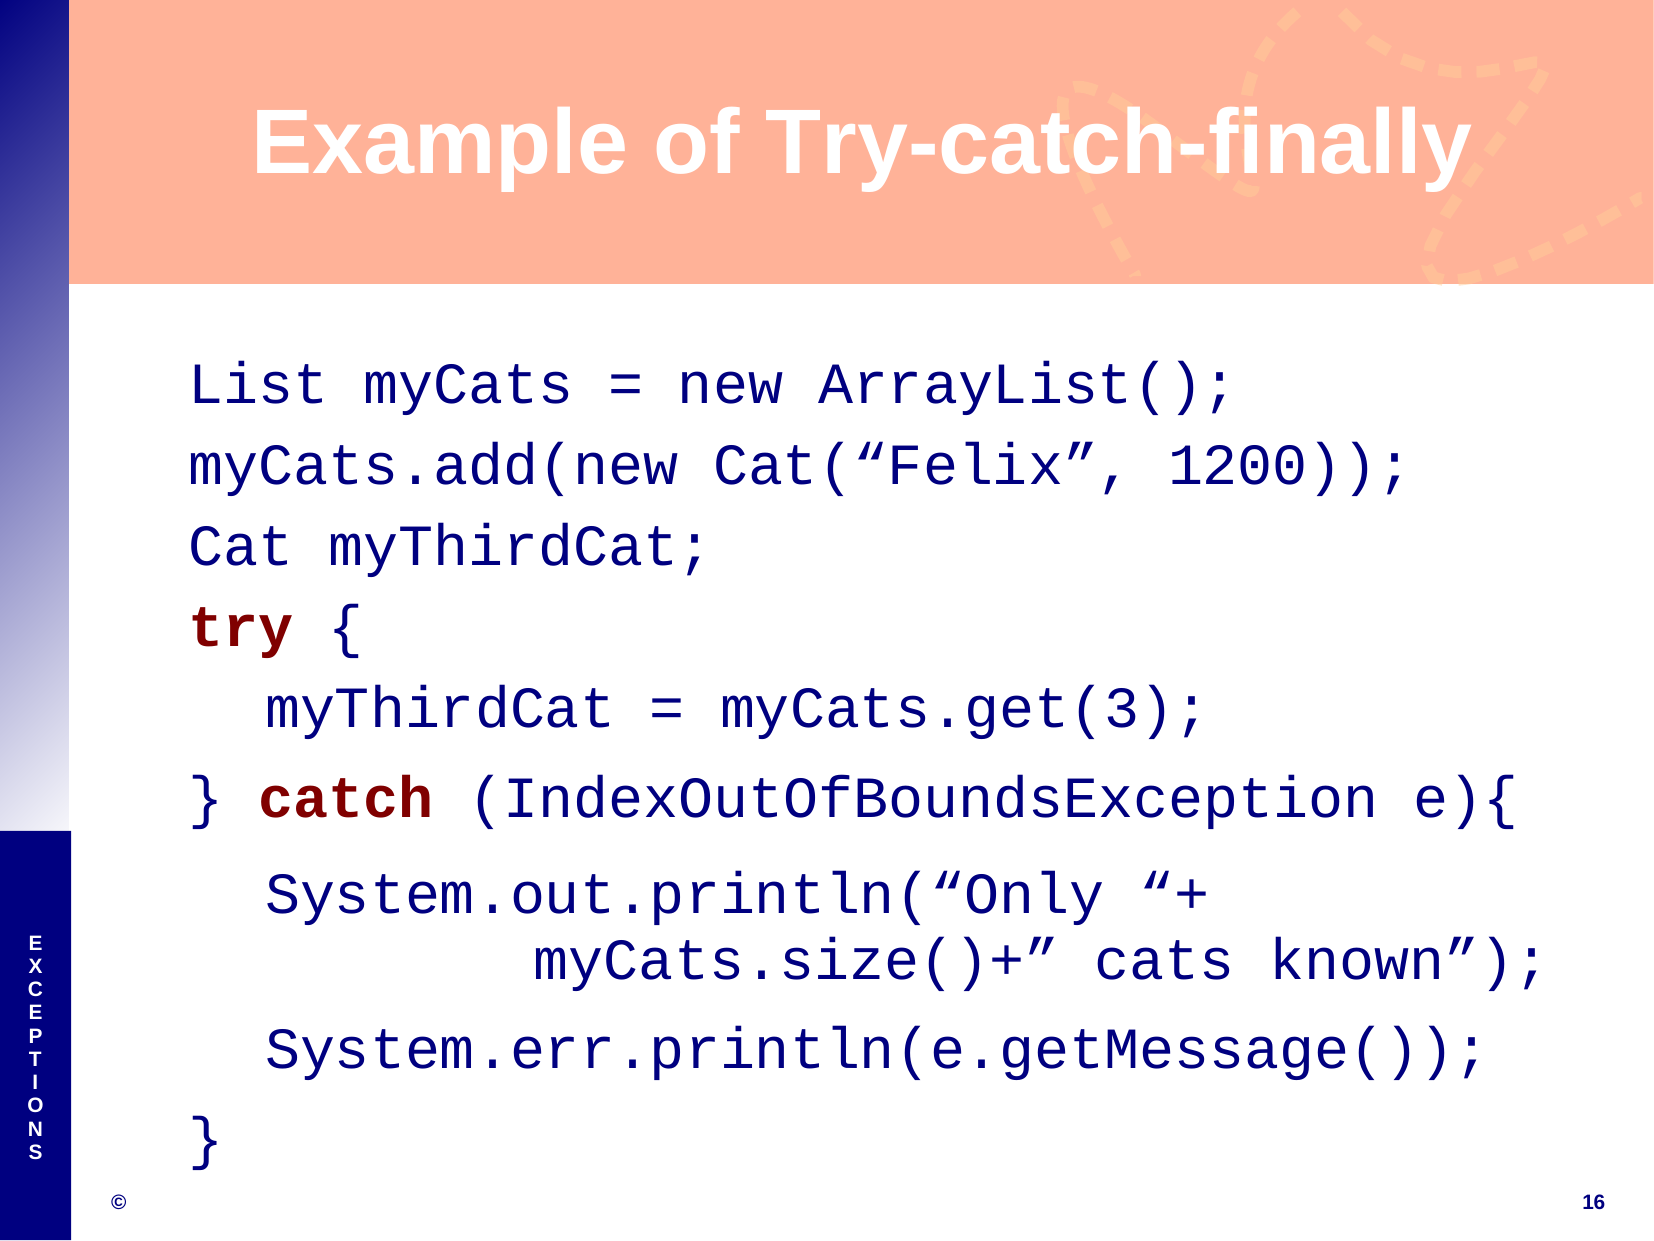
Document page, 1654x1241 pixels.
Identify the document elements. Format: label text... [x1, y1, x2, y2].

list List myCats = new ArrayList(); myCats.add(new Cat(“Felix”, 1200)); Cat myThirdCat; try { myThirdCat = myCats.get(3); } catch (IndexOutOfBoundsException e){ System.out.println(“Only “+ myCats.size()+” cats known”); System.err.println(e.getMessage()); } [170, 355, 1556, 1152]
title Example of Try-catch-finally [72, 37, 1654, 246]
text_box E X C E P T I O N S [0, 830, 71, 1241]
